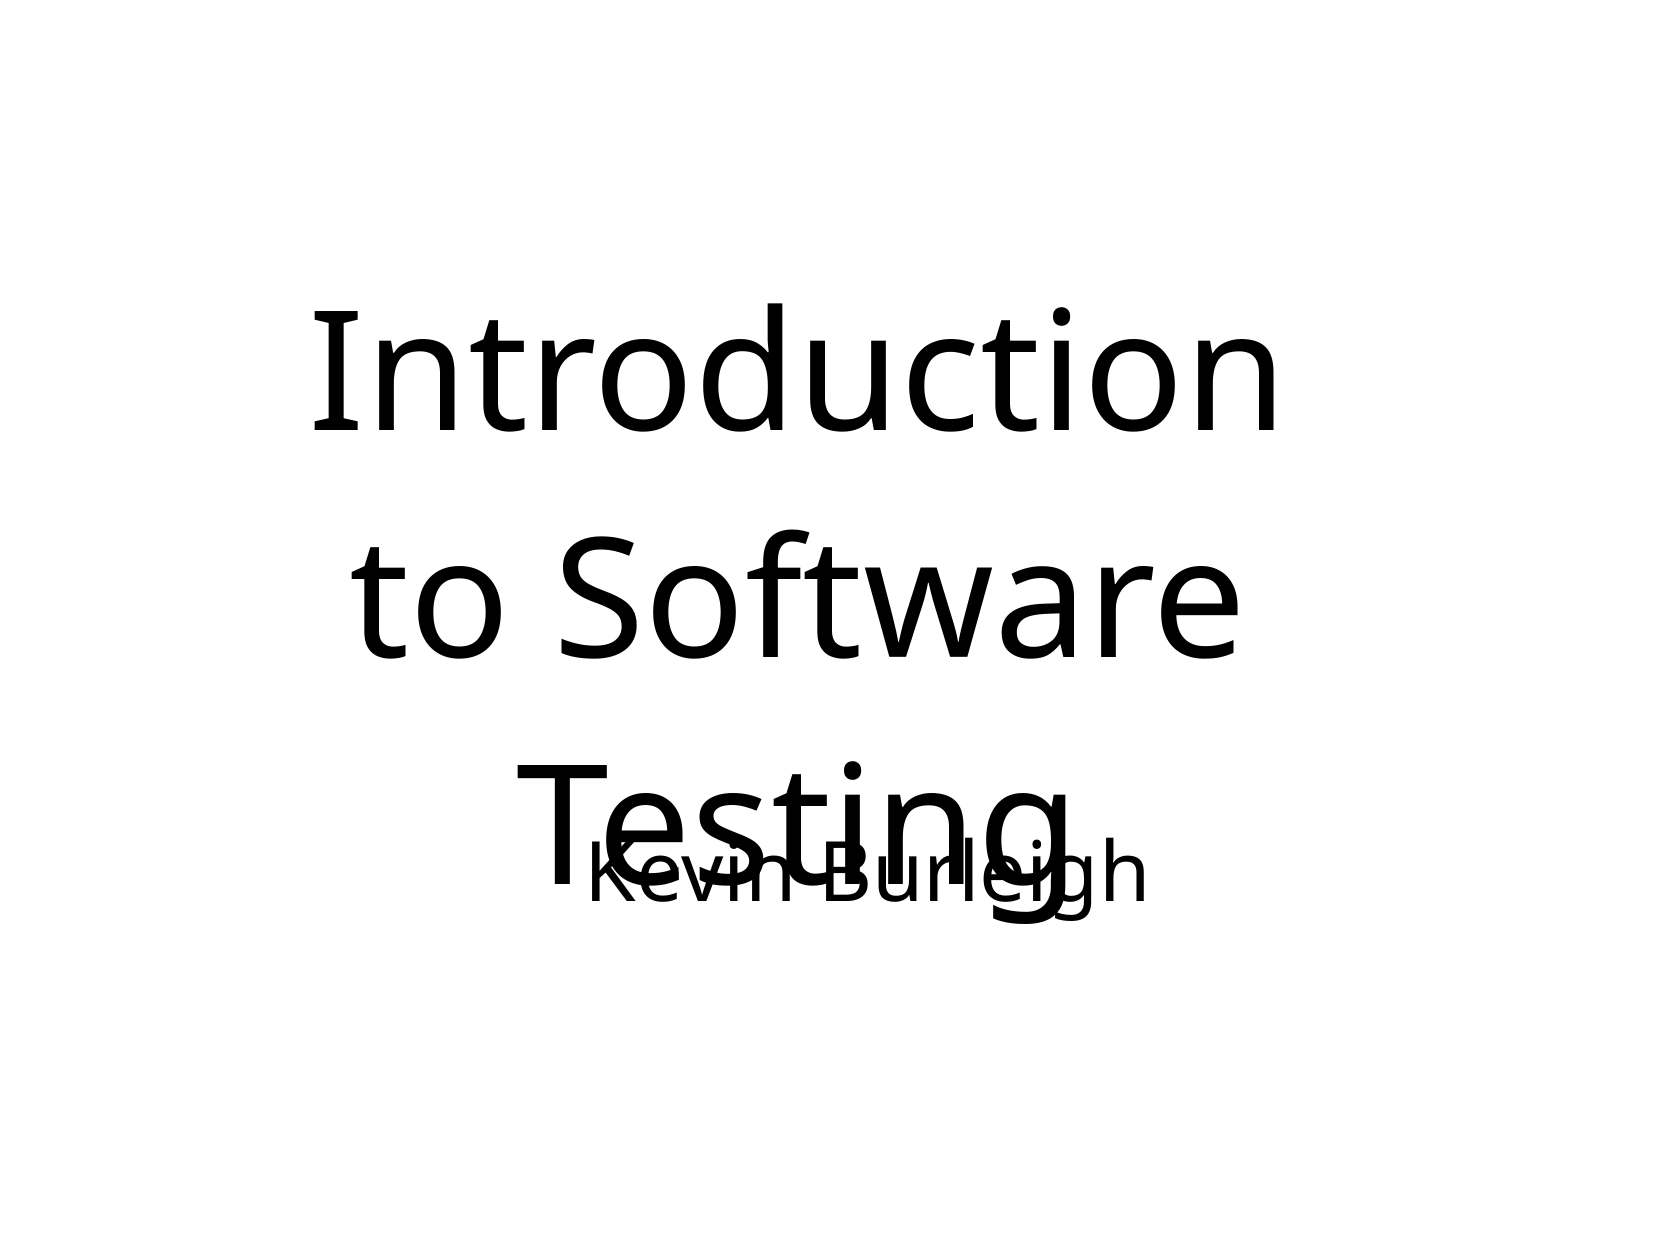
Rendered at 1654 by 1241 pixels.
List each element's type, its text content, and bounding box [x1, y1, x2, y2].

text_box Introduction to Software Testing [294, 244, 1330, 719]
text_box Kevin Burleigh [569, 805, 1017, 897]
